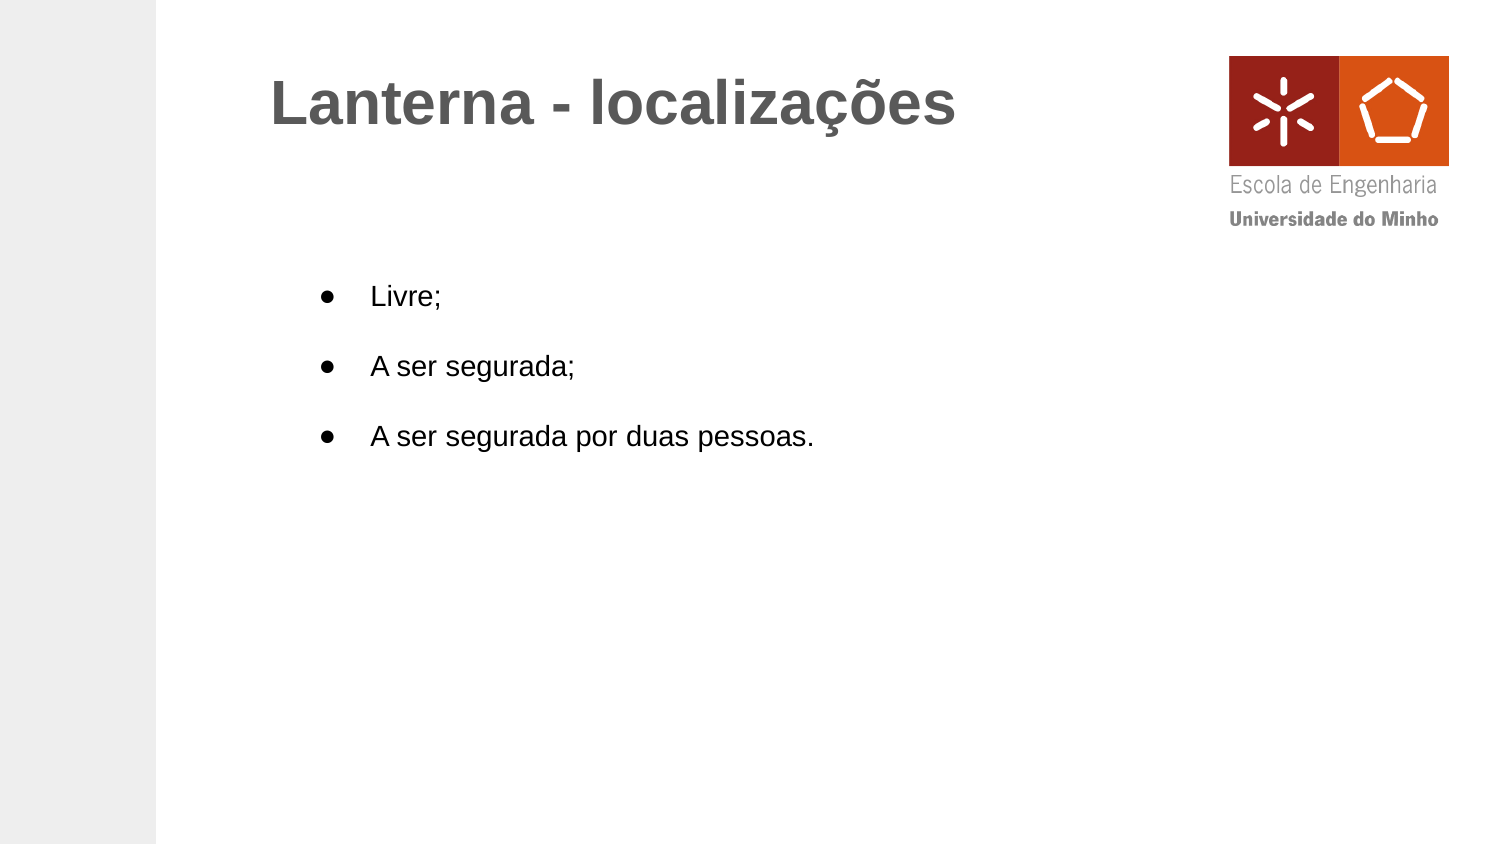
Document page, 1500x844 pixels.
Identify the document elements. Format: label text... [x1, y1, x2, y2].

picture [1229, 56, 1449, 227]
text_box Lanterna - localizações [255, 46, 1500, 236]
text_box Livre; A ser segurada; A ser segurada por duas pessoas. [280, 262, 1382, 757]
text_box [0, 0, 156, 844]
